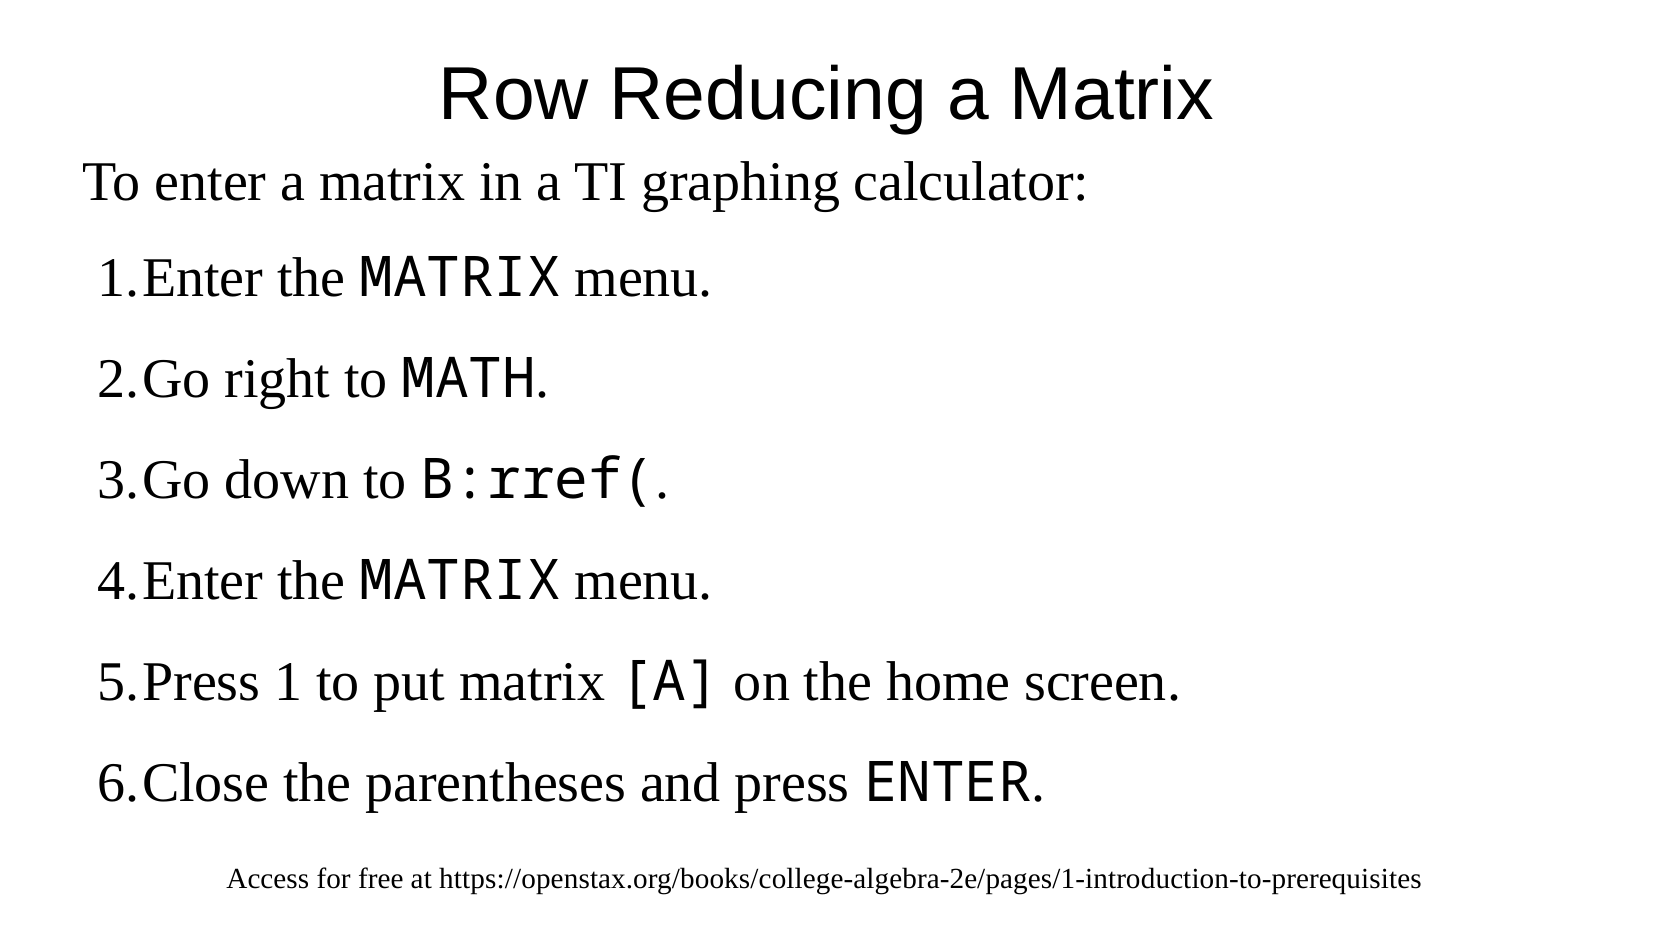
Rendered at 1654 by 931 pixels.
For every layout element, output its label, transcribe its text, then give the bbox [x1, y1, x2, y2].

list To enter a matrix in a TI graphing calculator: Enter the MATRIX menu. Go right to MATH. Go down to B:rref(. Enter the MATRIX menu. Press 1 to put matrix [A] on the home screen. Close the parentheses and press ENTER. [82, 150, 1571, 826]
title Row Reducing a Matrix [82, 37, 1571, 150]
